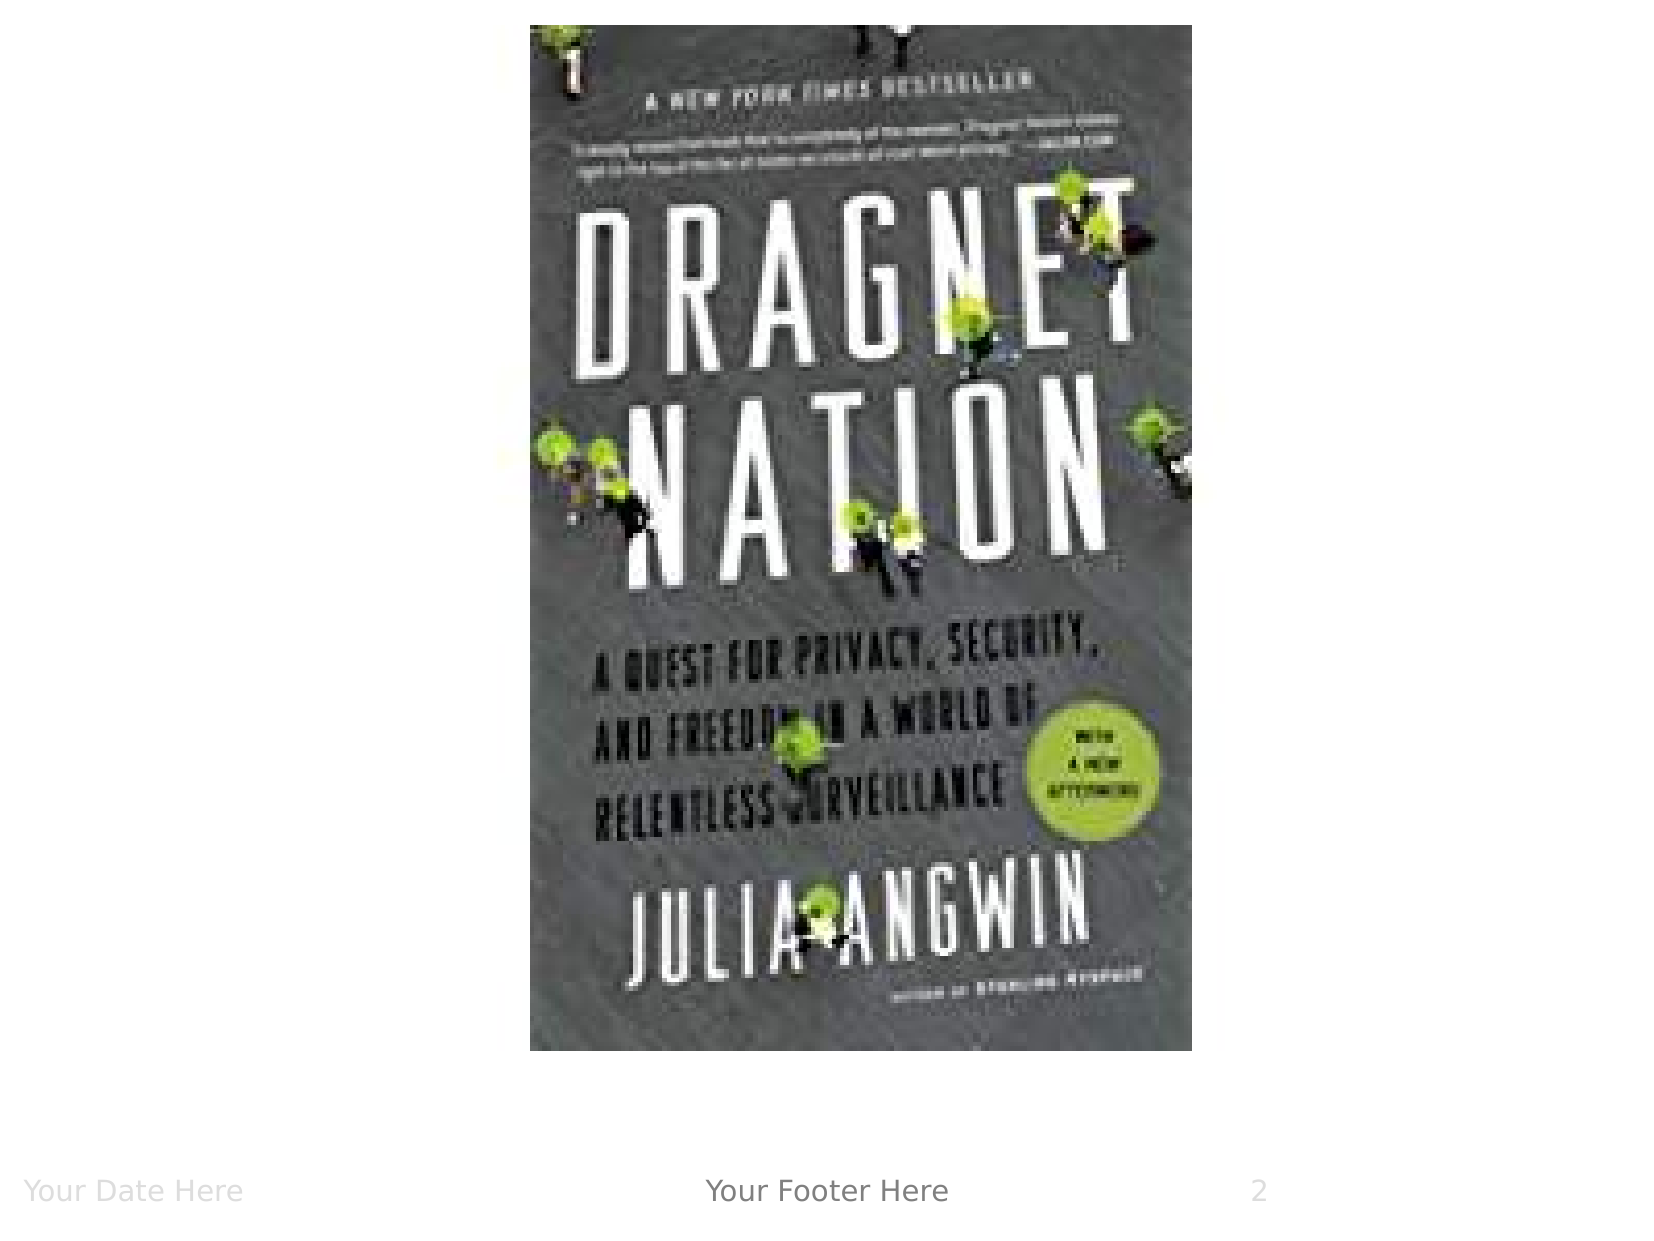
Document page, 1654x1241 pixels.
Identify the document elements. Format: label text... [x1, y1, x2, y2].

picture [365, 25, 1358, 1051]
text_box [1250, 1172, 1636, 1241]
text_box Your Footer Here [565, 1172, 1090, 1241]
text_box Your Date Here [23, 1172, 409, 1241]
